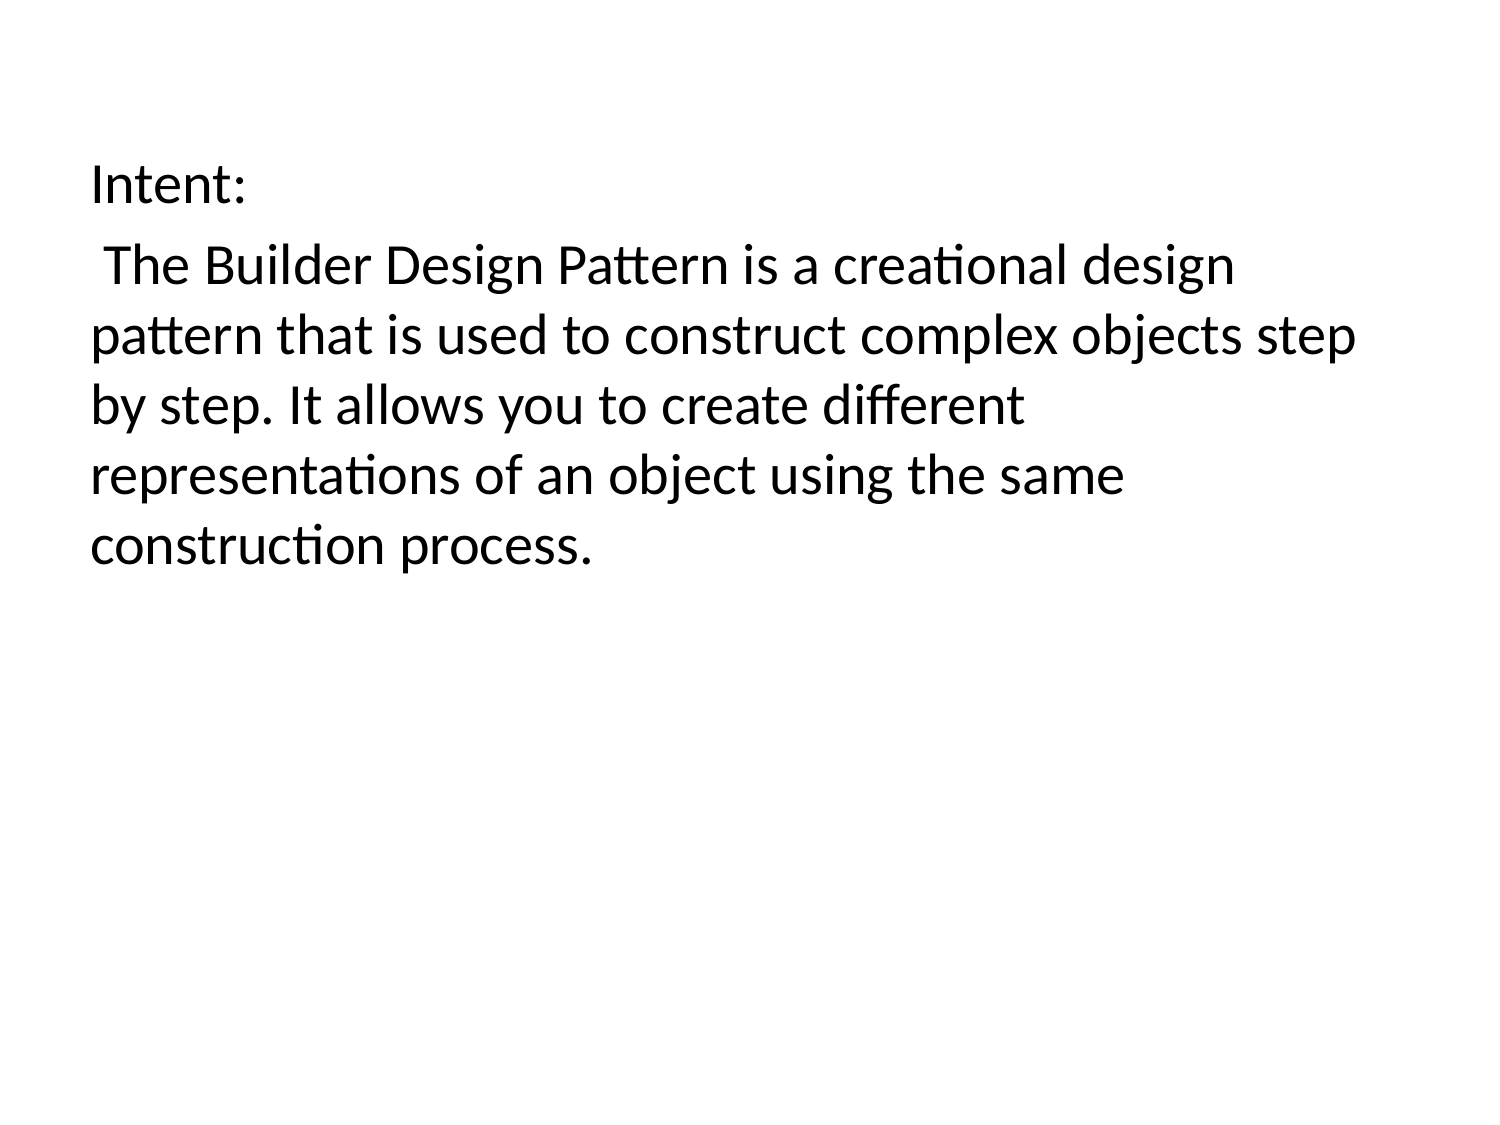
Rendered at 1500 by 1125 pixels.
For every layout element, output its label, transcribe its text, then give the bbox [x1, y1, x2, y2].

list Intent: The Builder Design Pattern is a creational design pattern that is used to construct complex objects step by step. It allows you to create different representations of an object using the same construction process. [75, 137, 1425, 1005]
